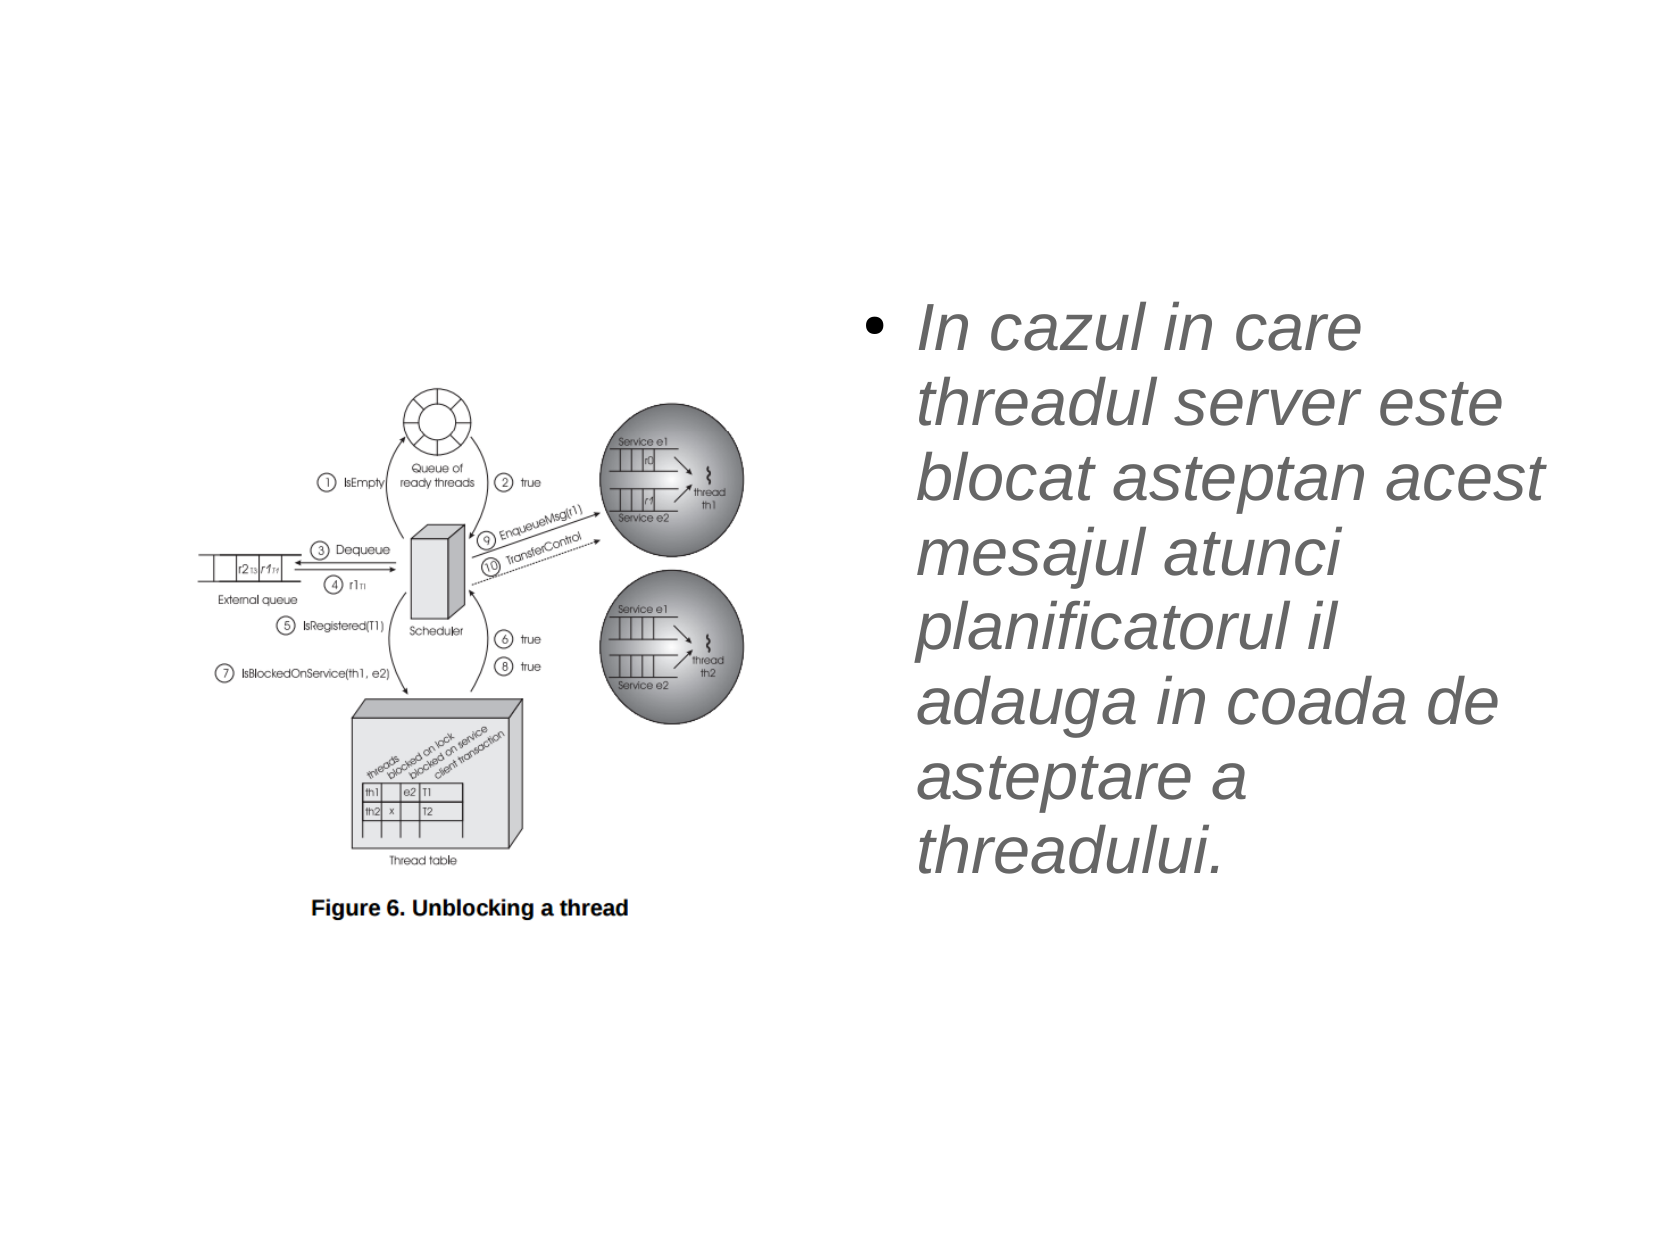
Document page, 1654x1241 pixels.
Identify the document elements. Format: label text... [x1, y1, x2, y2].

picture [104, 355, 787, 944]
list In cazul in care threadul server este blocat asteptan acest mesajul atunci planificatorul il adauga in coada de asteptare a threadului. [845, 290, 1572, 1010]
